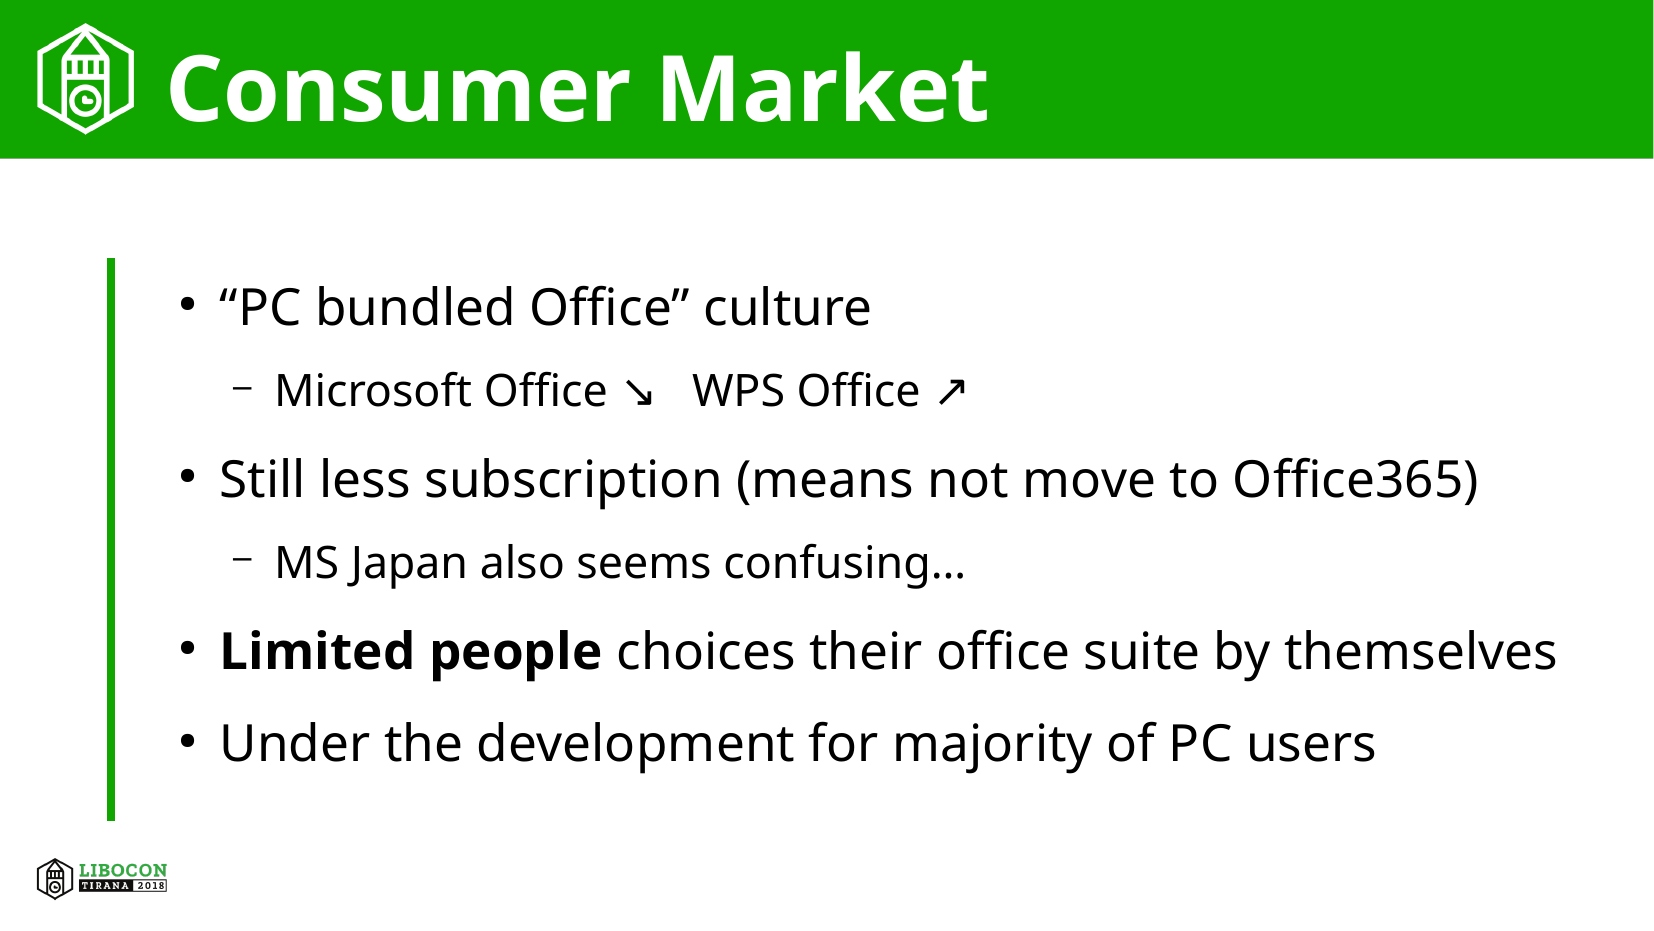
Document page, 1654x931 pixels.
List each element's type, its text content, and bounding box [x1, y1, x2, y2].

list “PC bundled Office” culture Microsoft Office ↘ WPS Office ↗ Still less subscription (means not move to Office365) MS Japan also seems confusing… Limited people choices their office suite by themselves Under the development for majority of PC users [165, 270, 1571, 811]
title Consumer Market [165, 31, 1571, 142]
picture [0, 0, 1654, 930]
